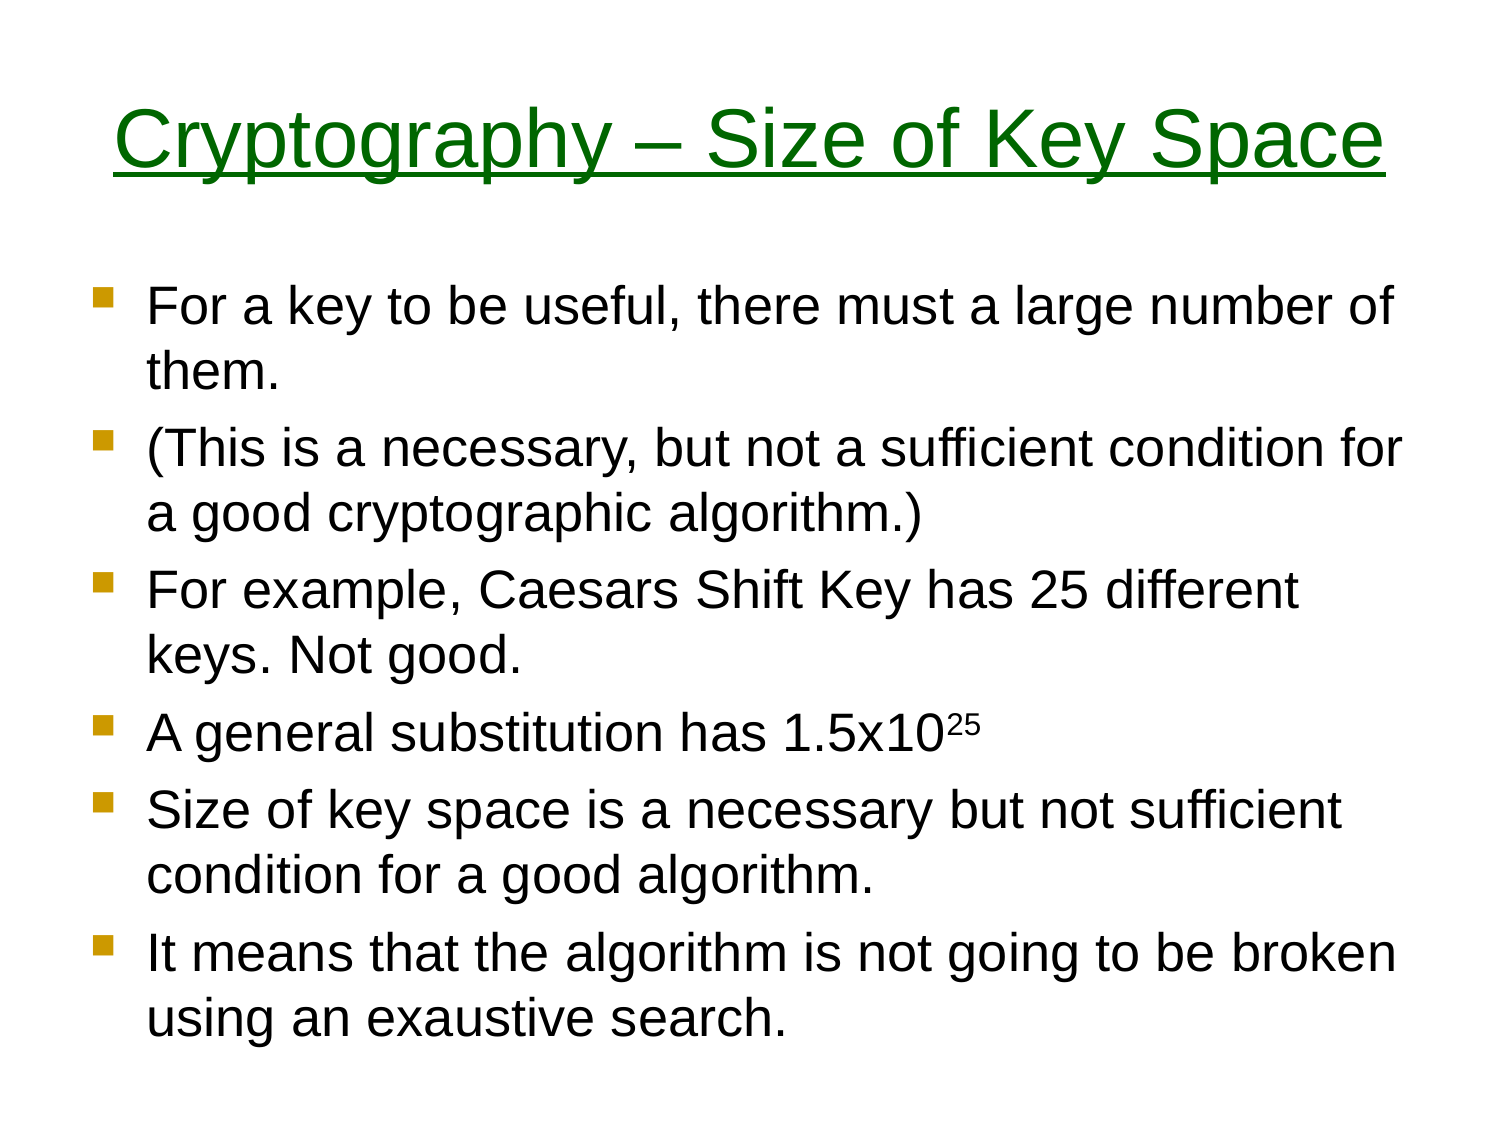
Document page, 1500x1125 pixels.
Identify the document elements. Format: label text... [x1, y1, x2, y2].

list For a key to be useful, there must a large number of them. (This is a necessary, but not a sufficient condition for a good cryptographic algorithm.) For example, Caesars Shift Key has 25 different keys. Not good. A general substitution has 1.5x1025 Size of key space is a necessary but not sufficient condition for a good algorithm. It means that the algorithm is not going to be broken using an exaustive search. [75, 262, 1441, 969]
title Cryptography – Size of Key Space [75, 88, 1425, 190]
